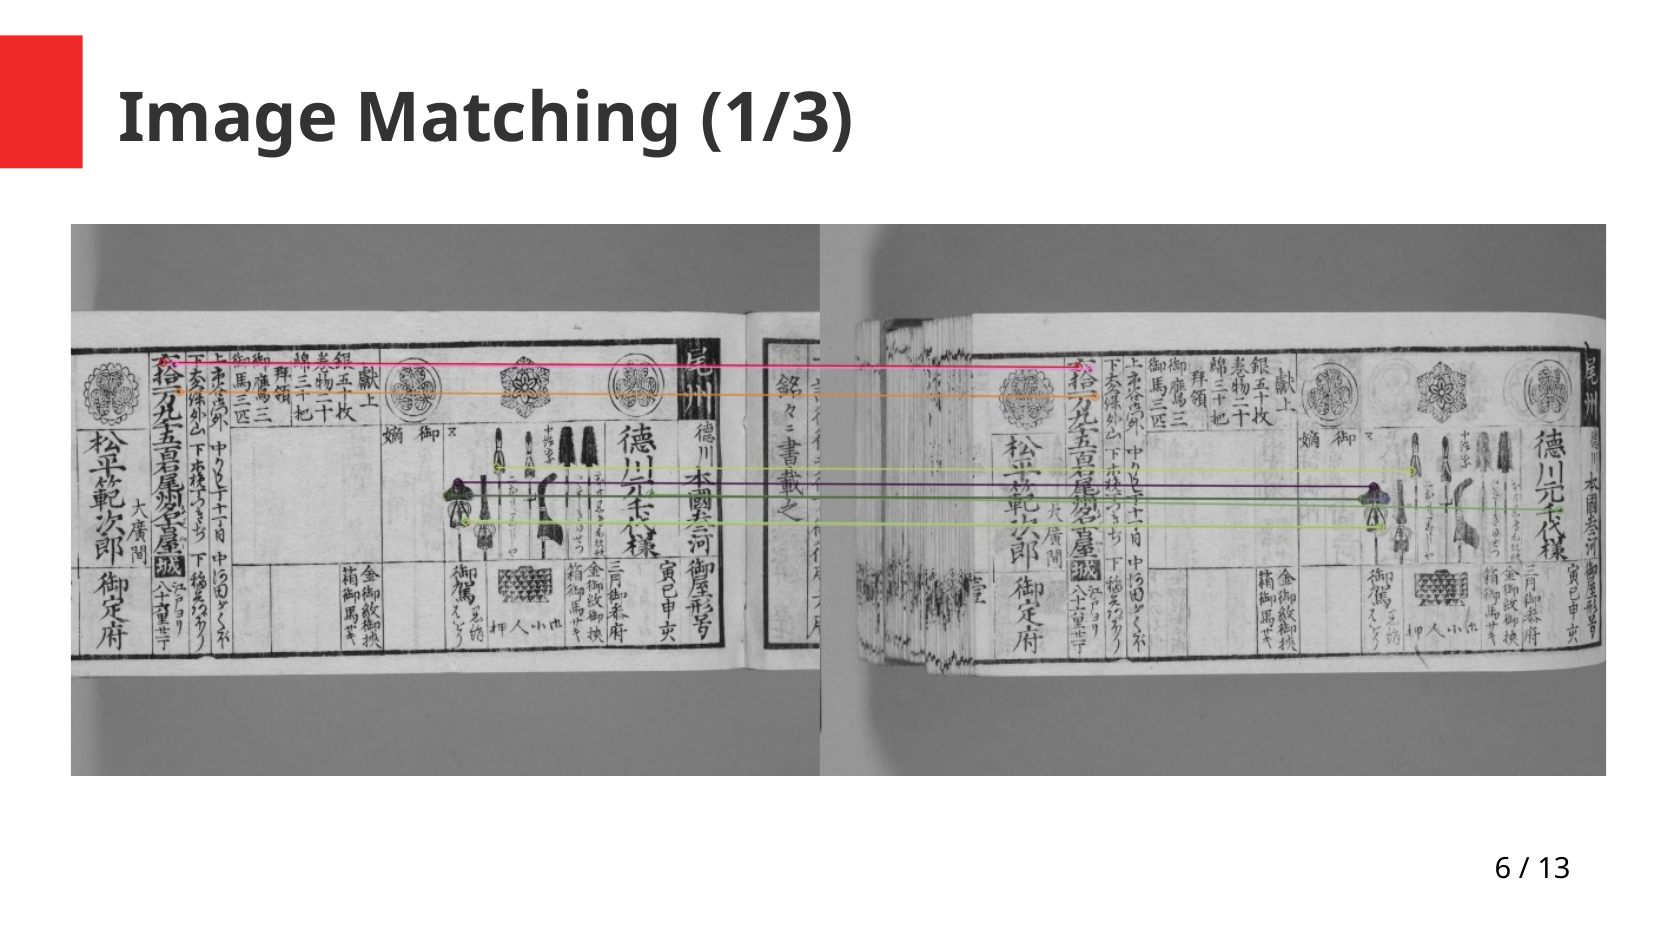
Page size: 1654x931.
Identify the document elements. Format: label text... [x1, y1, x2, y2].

picture [70, 224, 1607, 776]
title Image Matching (1/3) [118, 37, 1571, 193]
